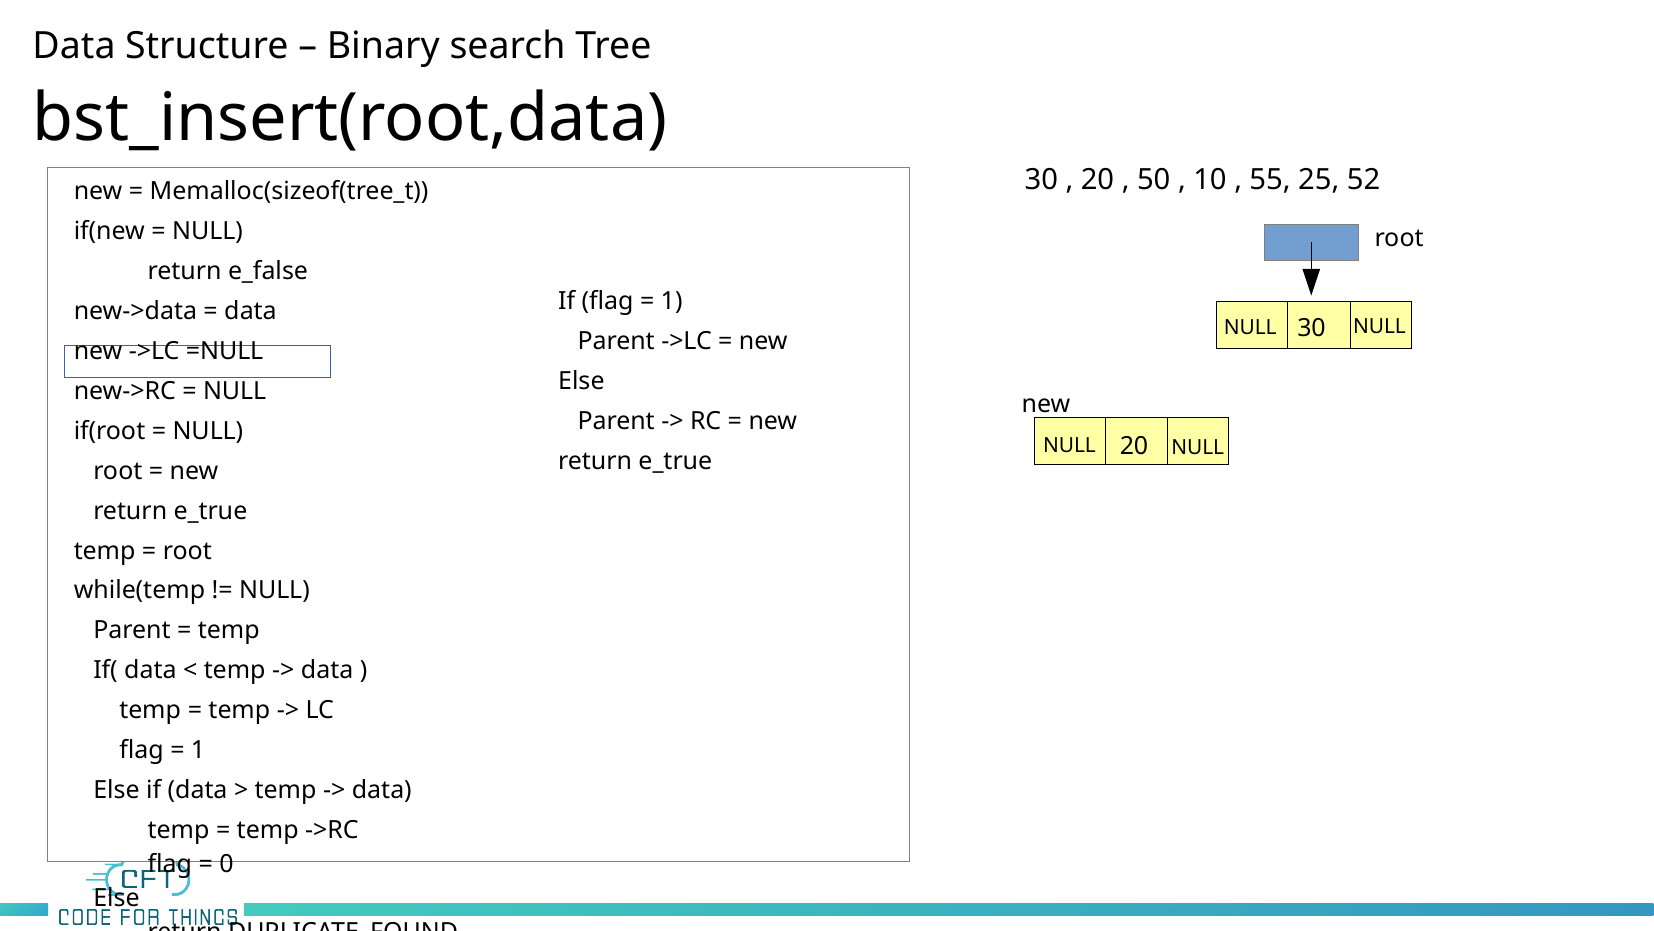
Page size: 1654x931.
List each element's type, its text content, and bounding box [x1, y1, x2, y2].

text_box [603, 167, 910, 862]
text_box [1264, 224, 1359, 261]
text_box new [1006, 378, 1089, 423]
text_box 30 [1282, 301, 1345, 347]
text_box If (flag = 1) Parent ->LC = new Else Parent -> RC = new return e_true [543, 275, 863, 496]
text_box NULL [1156, 425, 1241, 465]
text_box NULL [1028, 423, 1112, 463]
text_box [47, 167, 59, 862]
text_box [1351, 344, 1412, 349]
picture [59, 866, 237, 925]
text_box [1288, 344, 1350, 349]
title Data Structure – Binary search Tree bst_insert(root,data) [32, 12, 1184, 166]
text_box root [1359, 212, 1440, 257]
text_box [1089, 417, 1105, 423]
text_box [1168, 417, 1229, 425]
text_box 30 , 20 , 50 , 10 , 55, 25, 52 [1009, 141, 1536, 201]
text_box NULL [1338, 304, 1430, 344]
text_box 20 [1105, 420, 1167, 465]
text_box new = Memalloc(sizeof(tree_t)) if(new = NULL) return e_false new->data = data new ->LC =NULL new->RC = NULL if(root = NULL) root = new return e_true temp = root while(temp != NULL) Parent = temp If( data < temp -> data ) temp = temp -> LC flag = 1 Else if (data > temp -> data) temp = temp ->RC flag = 0 Else return DUPLICATE_FOUND [59, 166, 603, 866]
text_box [1216, 344, 1287, 349]
text_box NULL [1209, 304, 1293, 344]
